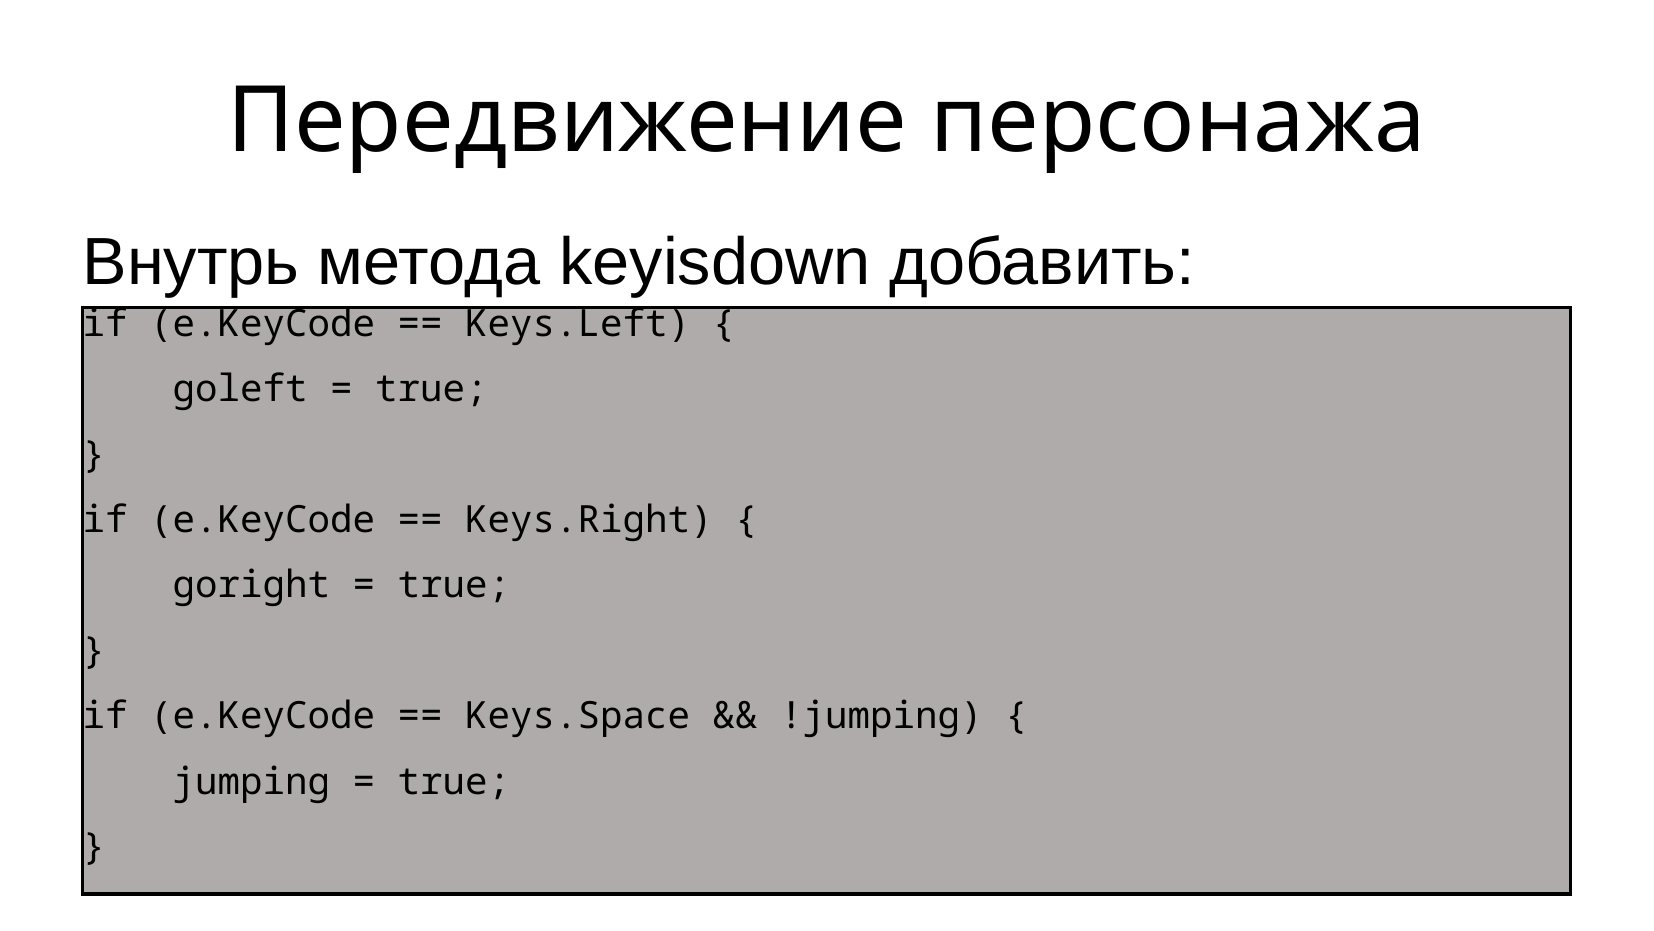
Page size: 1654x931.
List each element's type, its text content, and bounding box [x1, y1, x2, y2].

title Передвижение персонажа [82, 37, 1571, 193]
list Внутрь метода keyisdown добавить: [82, 217, 1571, 306]
text_box if (e.KeyCode == Keys.Left) { goleft = true; } if (e.KeyCode == Keys.Right) { goright = true; } if (e.KeyCode == Keys.Space && !jumping) { jumping = true; } [82, 307, 1571, 895]
